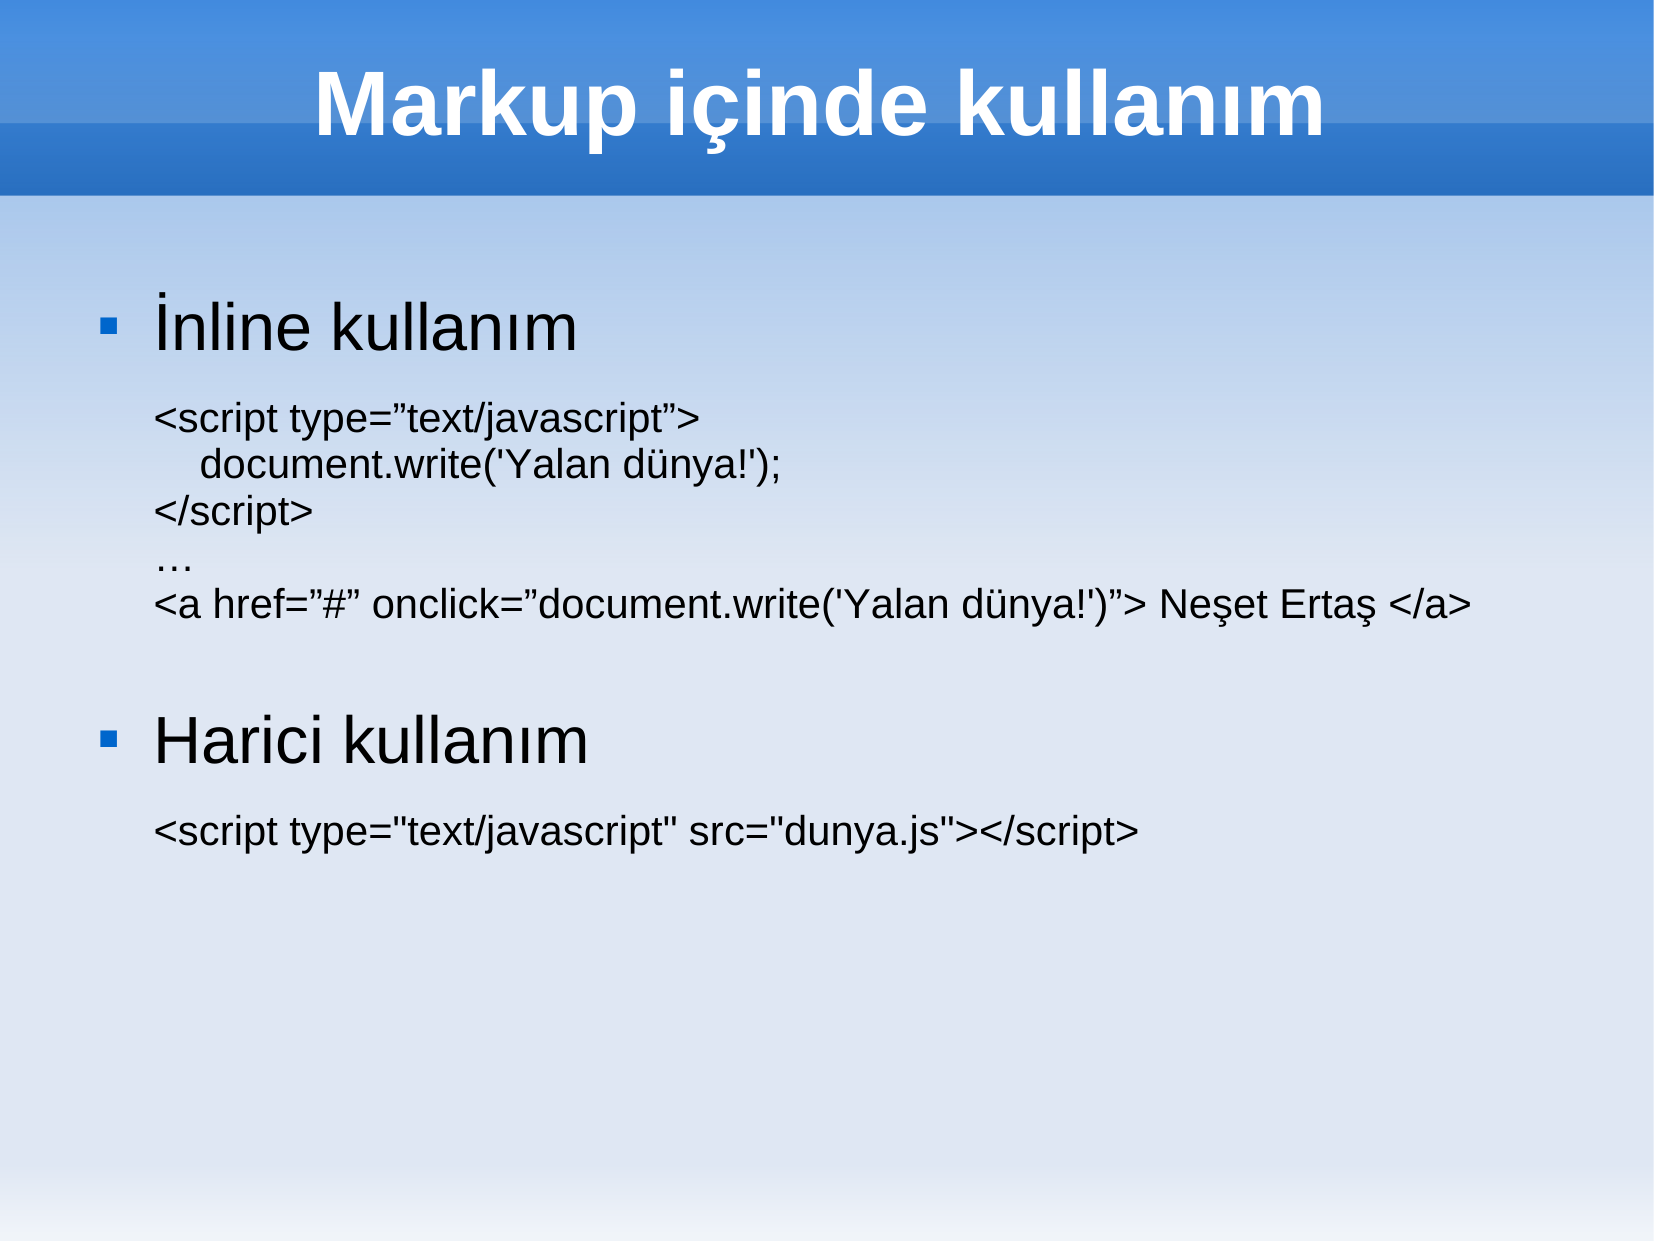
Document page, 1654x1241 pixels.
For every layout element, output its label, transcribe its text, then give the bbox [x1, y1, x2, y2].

title Markup içinde kullanım [76, 7, 1565, 200]
list İnline kullanım <script type=”text/javascript”> document.write('Yalan dünya!'); </script> … <a href=”#” onclick=”document.write('Yalan dünya!')”> Neşet Ertaş </a> Harici kullanım <script type="text/javascript" src="dunya.js"></script> [82, 290, 1571, 1094]
picture [0, 0, 1654, 1241]
